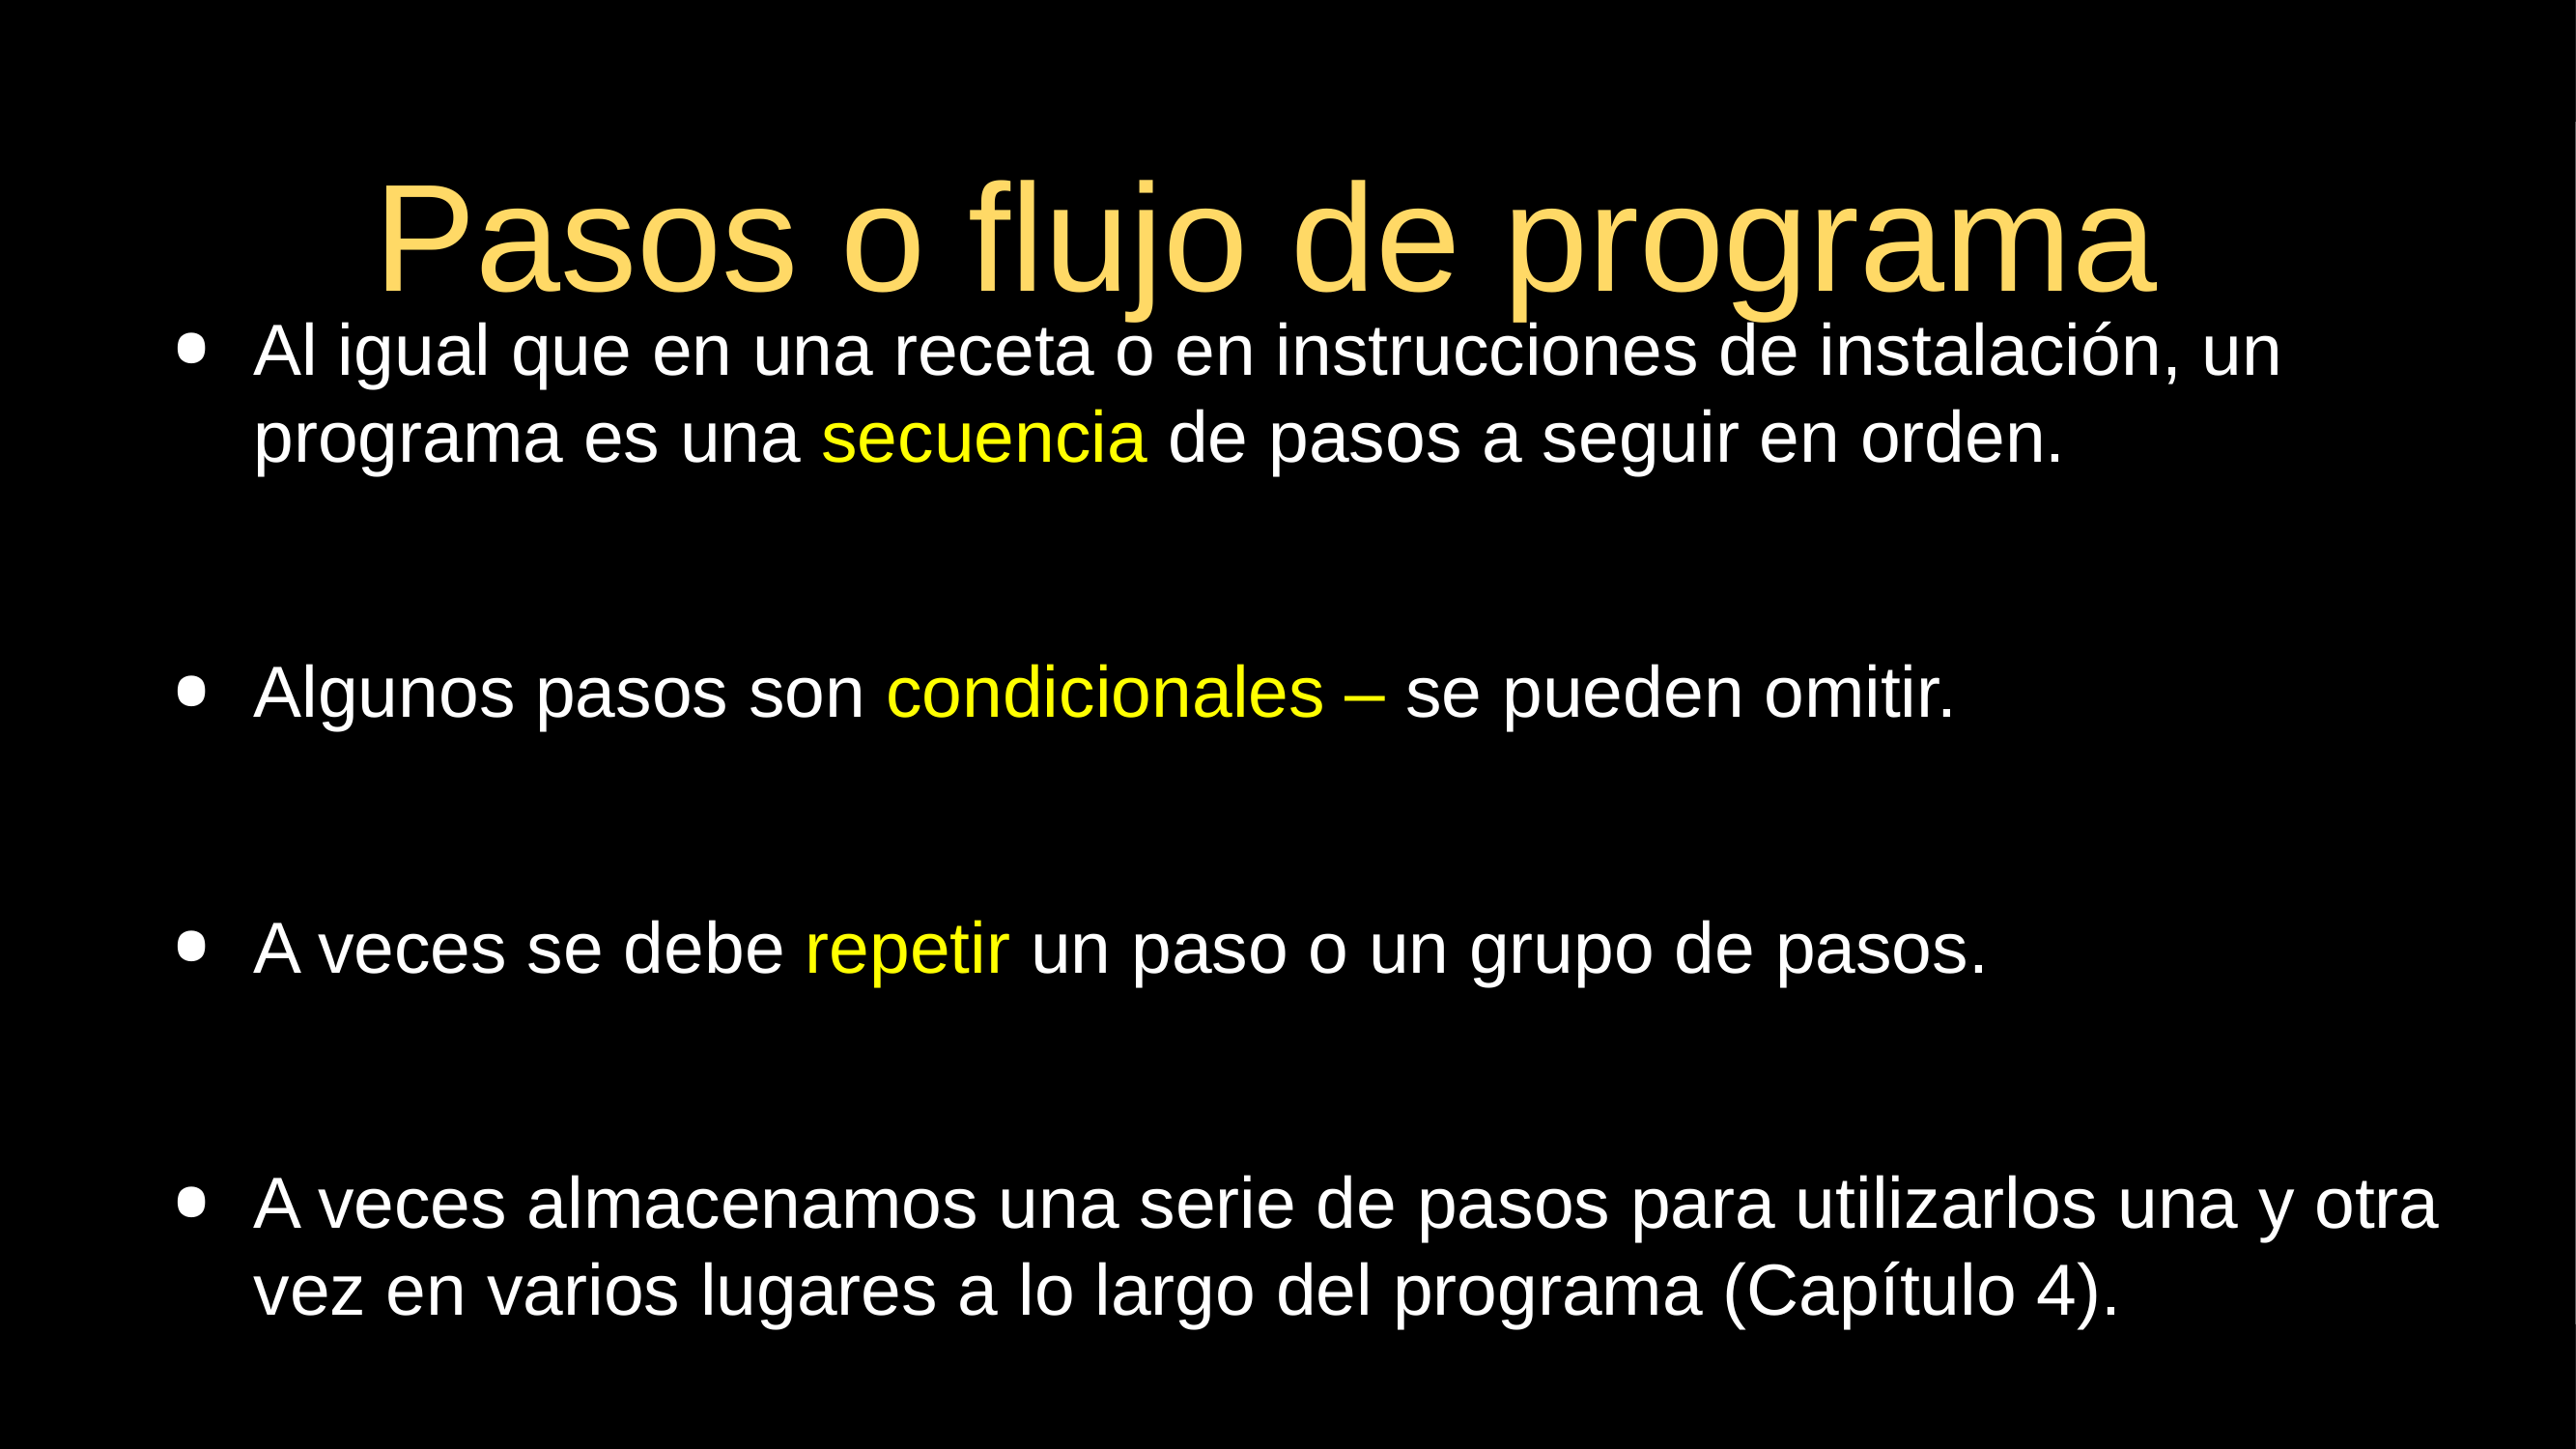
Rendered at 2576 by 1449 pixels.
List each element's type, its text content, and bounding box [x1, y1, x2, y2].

list Al igual que en una receta o en instrucciones de instalación, un programa es una secuencia de pasos a seguir en orden. Algunos pasos son condicionales – se pueden omitir. A veces se debe repetir un paso o un grupo de pasos. A veces almacenamos una serie de pasos para utilizarlos una y otra vez en varios lugares a lo largo del programa (Capítulo 4). [128, 338, 2448, 1294]
title Pasos o flujo de programa [128, 122, 2448, 338]
